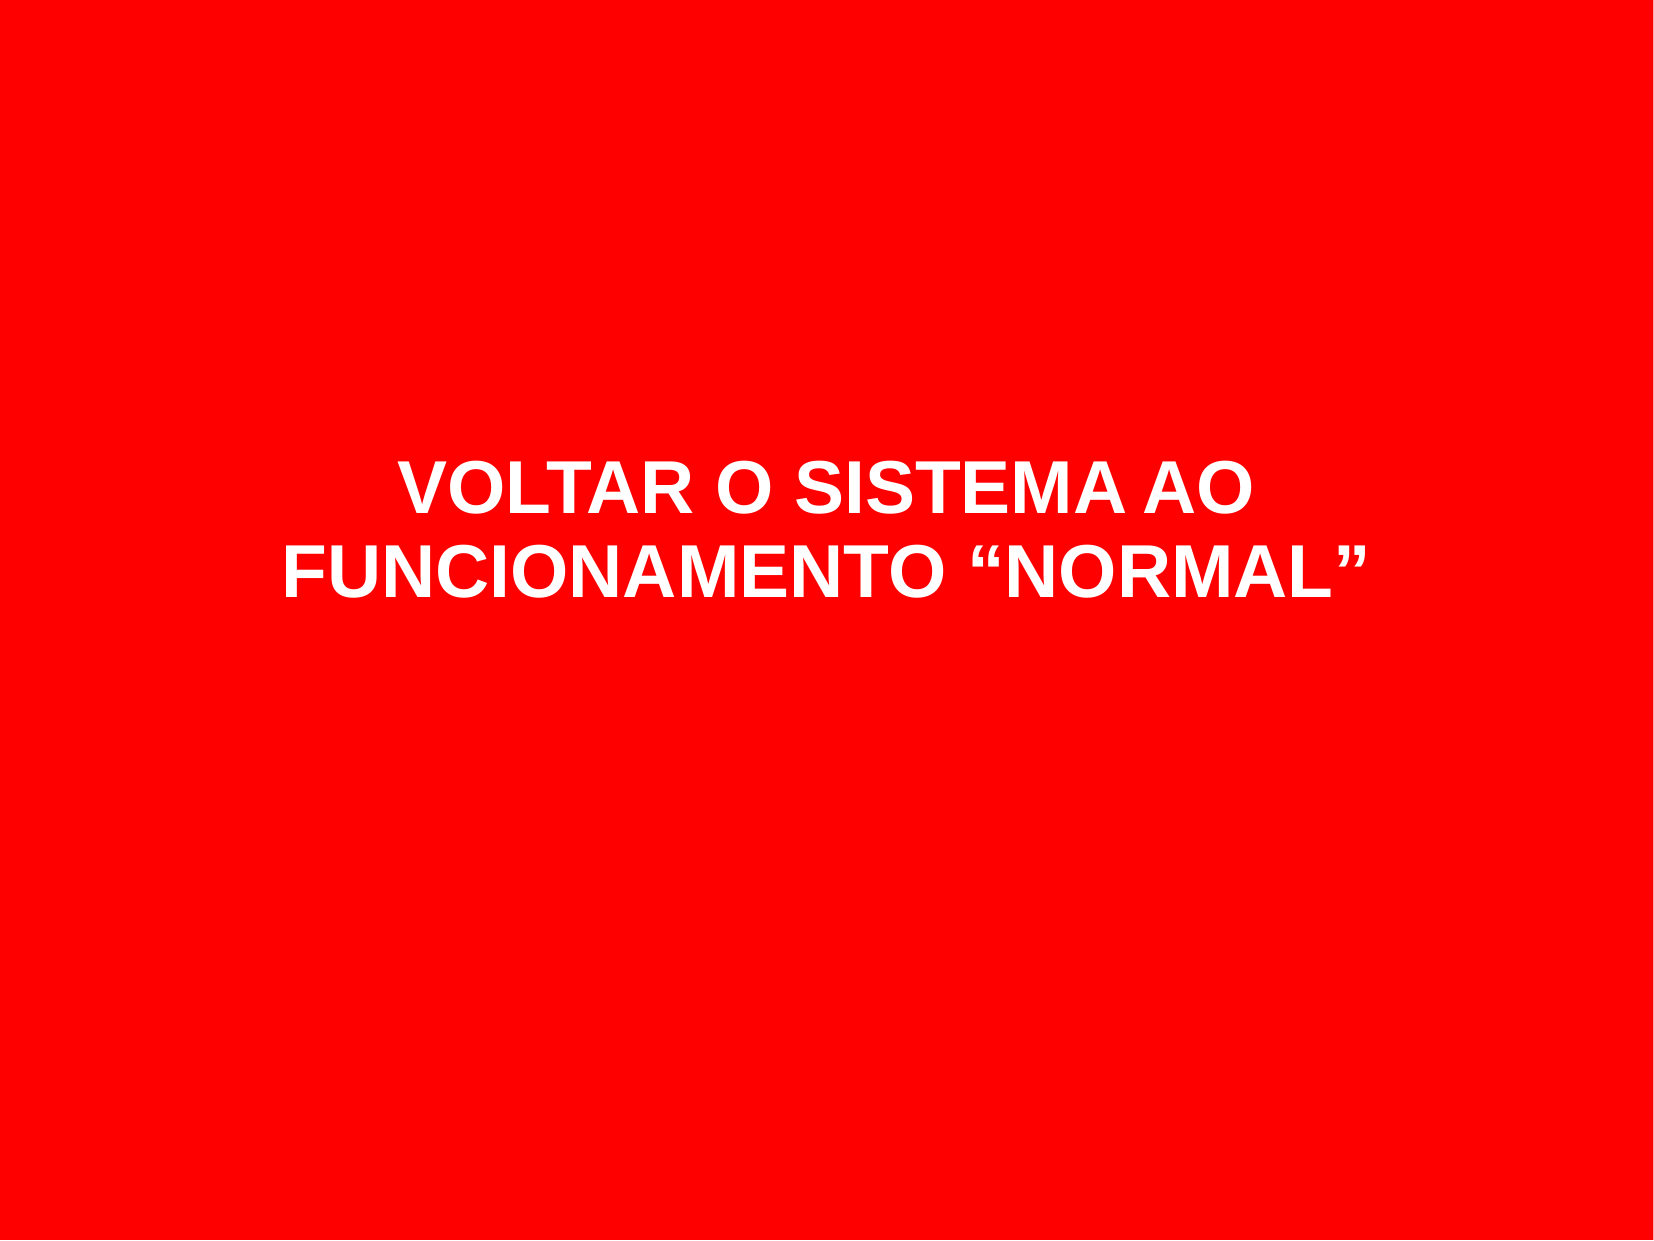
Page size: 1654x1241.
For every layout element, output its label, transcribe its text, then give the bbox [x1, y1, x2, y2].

subtitle VOLTAR O SISTEMA AO FUNCIONAMENTO “NORMAL” [82, 49, 1571, 1010]
